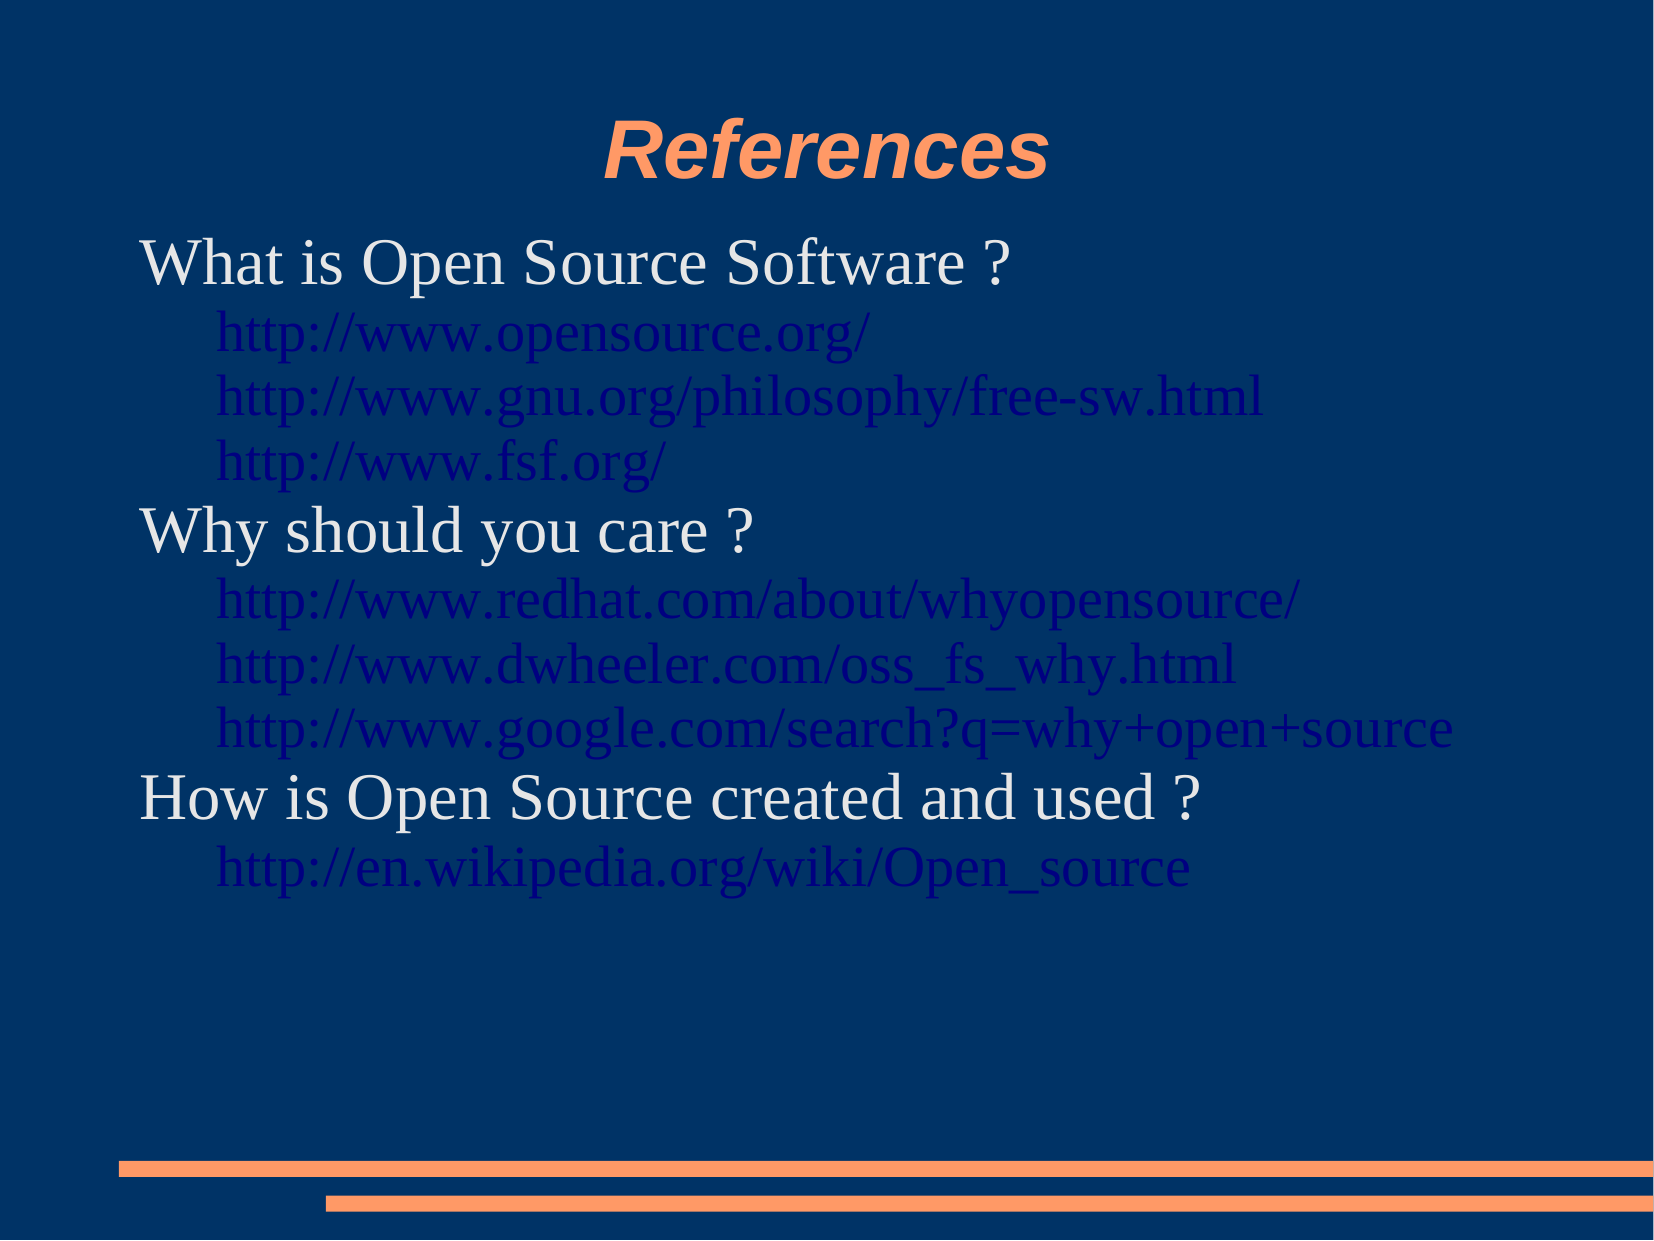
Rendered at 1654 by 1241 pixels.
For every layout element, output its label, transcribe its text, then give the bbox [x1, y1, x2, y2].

title References [121, 53, 1534, 225]
list What is Open Source Software ? http://www.opensource.org/ http://www.gnu.org/philosophy/free-sw.html http://www.fsf.org/ Why should you care ? http://www.redhat.com/about/whyopensource/ http://www.dwheeler.com/oss_fs_why.html http://www.google.com/search?q=why+open+source How is Open Source created and used ? http://en.wikipedia.org/wiki/Open_source [121, 225, 1561, 1118]
chart [563, 575, 1097, 701]
